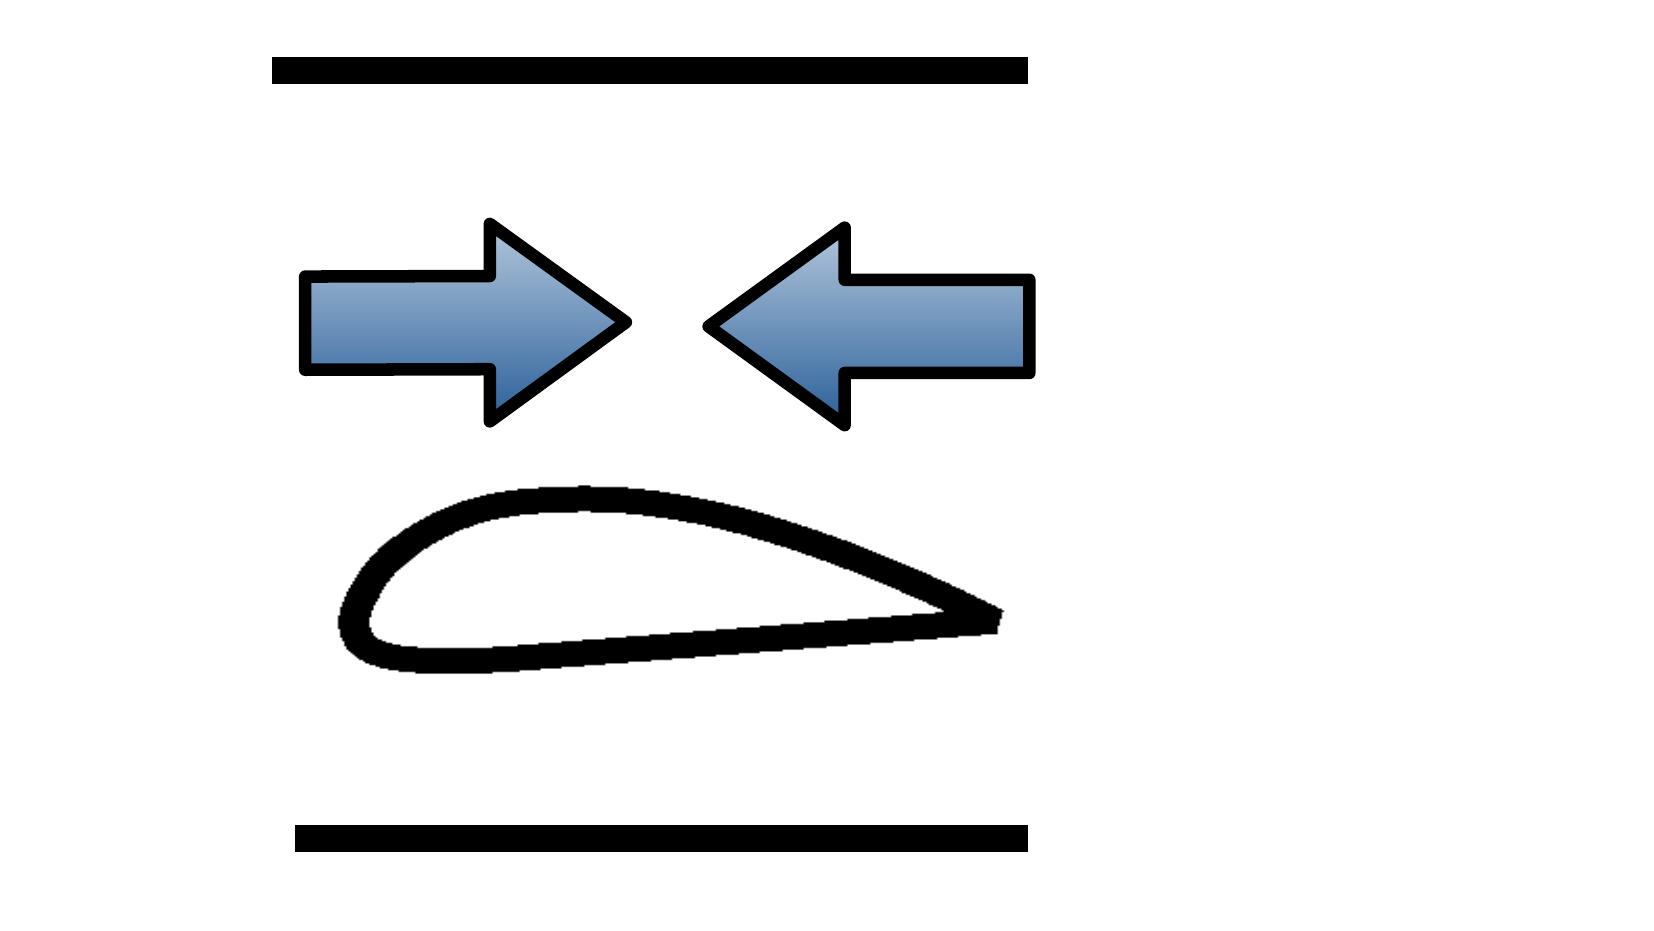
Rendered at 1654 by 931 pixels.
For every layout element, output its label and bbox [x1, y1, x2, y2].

text_box [305, 223, 626, 422]
text_box [708, 227, 1030, 426]
picture [301, 460, 1040, 698]
